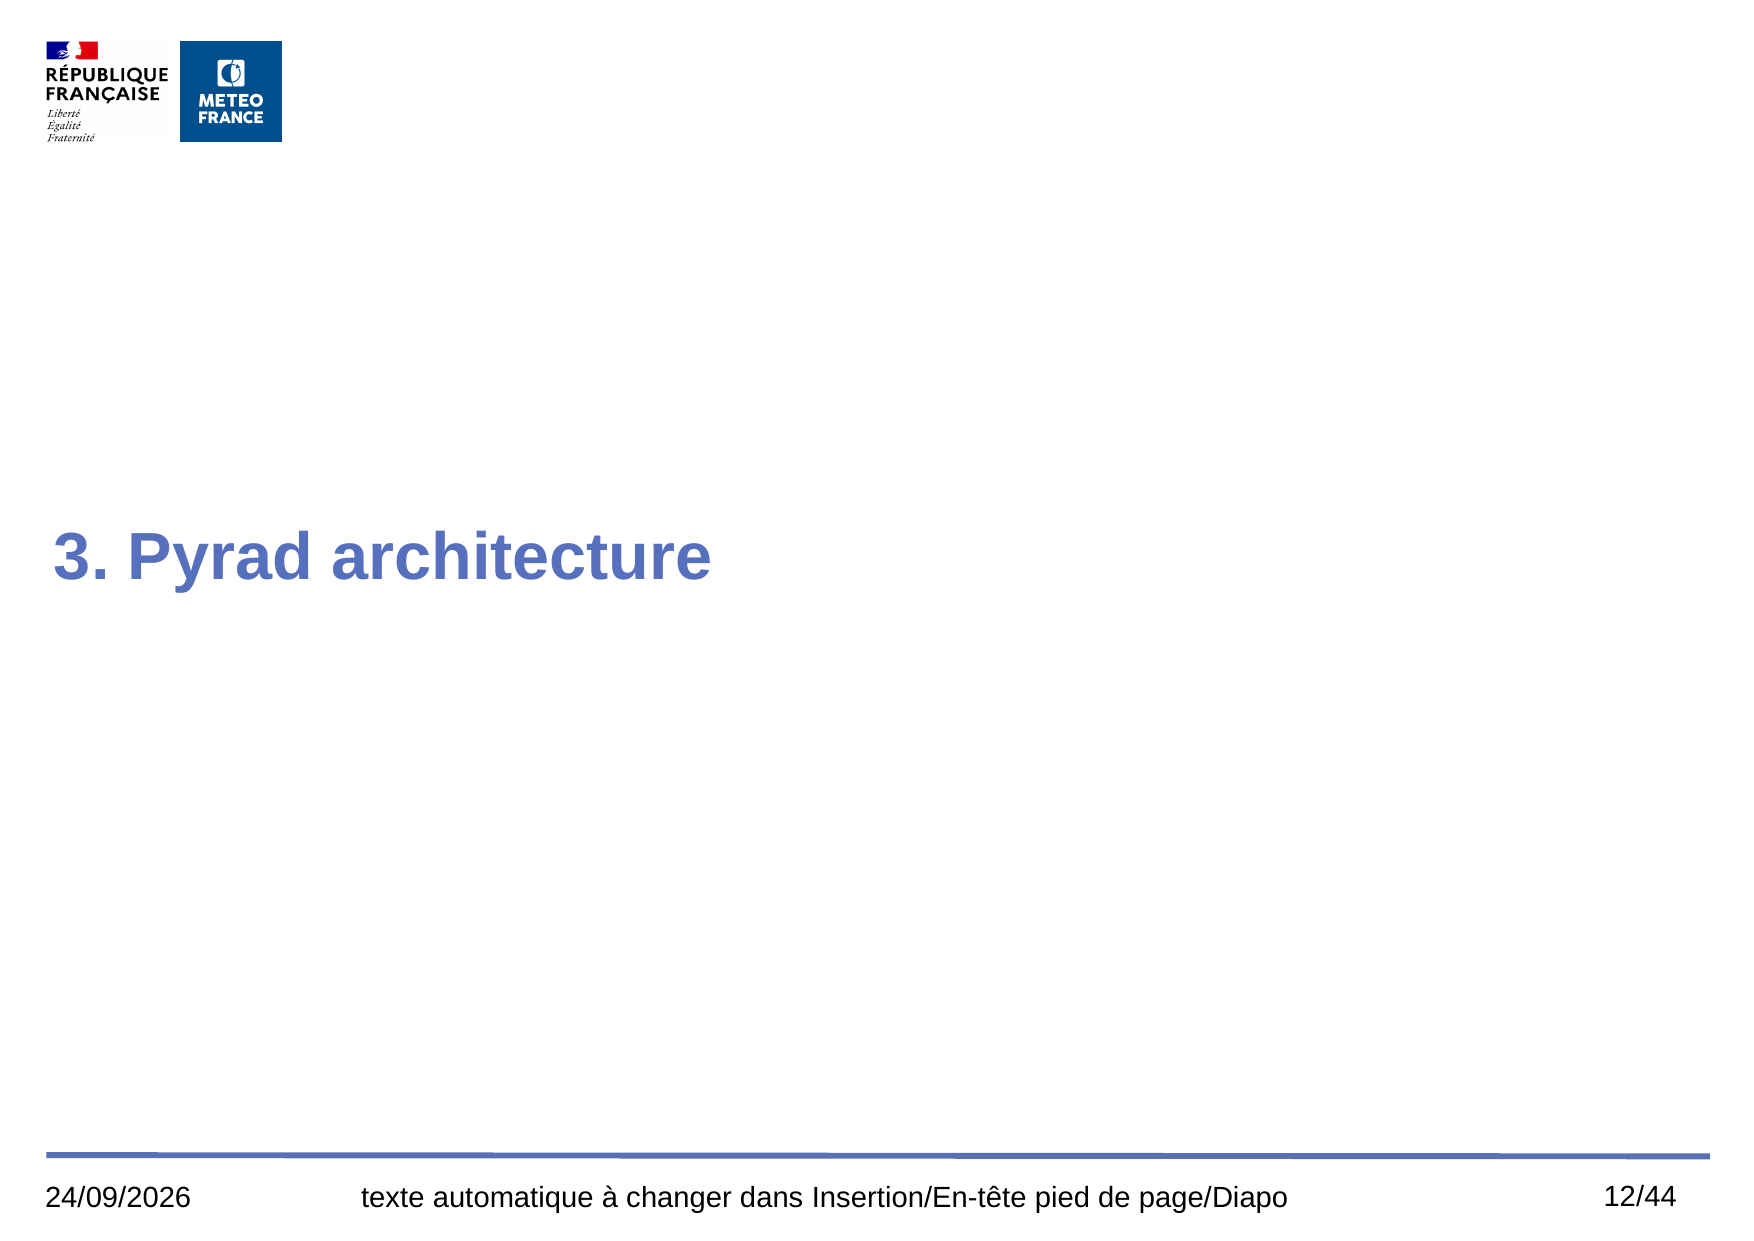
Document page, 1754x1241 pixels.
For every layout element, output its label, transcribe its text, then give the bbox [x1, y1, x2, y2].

picture [46, 41, 172, 142]
picture [180, 41, 282, 142]
subtitle 3. Pyrad architecture [53, 321, 1440, 791]
